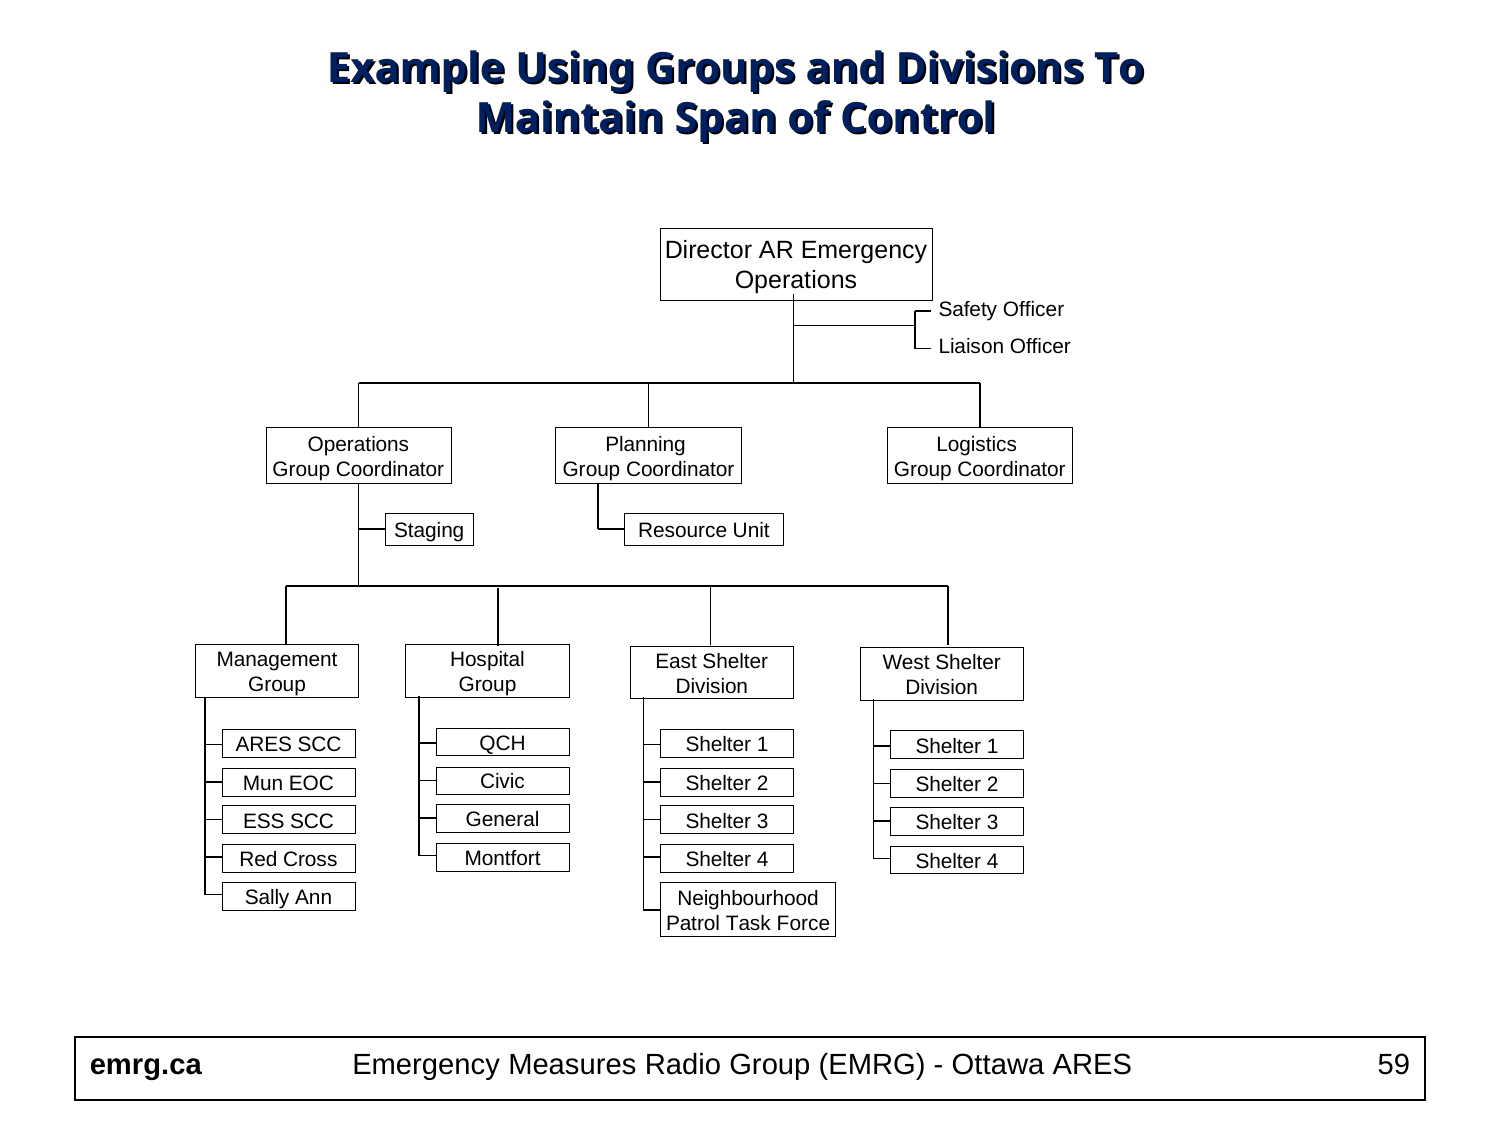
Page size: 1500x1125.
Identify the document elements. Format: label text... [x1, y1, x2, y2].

text_box Shelter 2 [660, 768, 794, 797]
text_box Hospital Group [405, 644, 569, 698]
text_box Montfort [436, 843, 569, 872]
text_box Sally Ann [222, 882, 355, 910]
text_box Staging [385, 513, 473, 546]
text_box QCH [436, 727, 569, 756]
text_box Shelter 4 [660, 844, 794, 873]
text_box West Shelter Division [860, 647, 1024, 701]
text_box General [436, 804, 569, 832]
text_box Shelter 1 [890, 730, 1024, 759]
text_box East Shelter Division [630, 646, 794, 699]
text_box Planning Group Coordinator [555, 427, 741, 484]
text_box Example Using Groups and Divisions To Maintain Span of Control [247, 33, 1224, 221]
text_box Resource Unit [624, 513, 784, 546]
text_box Neighbourhood Patrol Task Force [660, 881, 836, 937]
text_box Shelter 1 [660, 729, 794, 757]
text_box Emergency Measures Radio Group (EMRG) - Ottawa ARES [247, 1037, 1238, 1103]
text_box Shelter 2 [890, 769, 1024, 798]
text_box <number> [1246, 1037, 1426, 1103]
text_box Red Cross [222, 844, 355, 873]
text_box Mun EOC [222, 768, 355, 797]
text_box Civic [436, 766, 569, 795]
text_box Shelter 4 [890, 846, 1024, 874]
text_box Management Group [195, 644, 359, 698]
text_box Shelter 3 [660, 805, 794, 834]
text_box Director AR Emergency Operations [660, 227, 932, 300]
text_box Logistics Group Coordinator [887, 427, 1073, 484]
text_box Operations Group Coordinator [265, 427, 452, 484]
text_box Shelter 3 [890, 807, 1024, 835]
text_box ESS SCC [222, 805, 355, 834]
text_box ARES SCC [222, 729, 355, 757]
text_box Safety Officer Liaison Officer [923, 287, 1087, 366]
